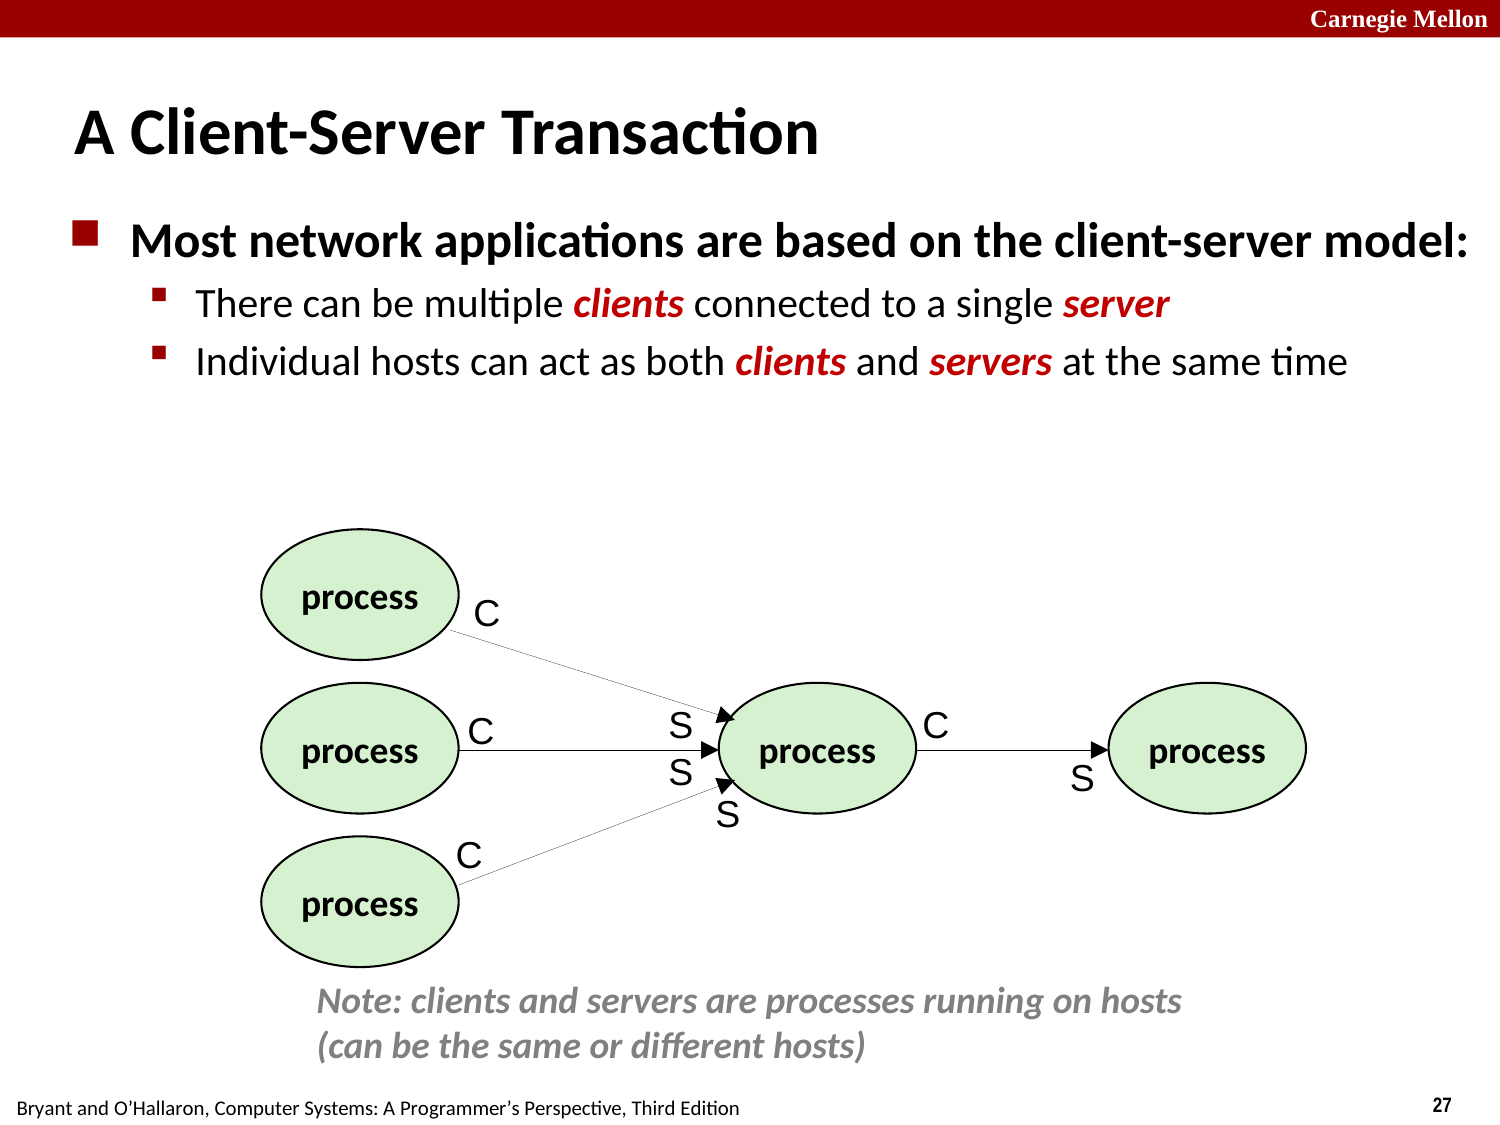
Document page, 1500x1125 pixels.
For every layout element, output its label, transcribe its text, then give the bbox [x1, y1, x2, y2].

text_box C [452, 703, 528, 760]
title A Client-Server Transaction [59, 80, 1234, 175]
text_box process [261, 529, 458, 661]
list Most network applications are based on the client-server model: There can be multiple clients connected to a single server Individual hosts can act as both clients and servers at the same time [58, 200, 1486, 538]
text_box process [729, 682, 916, 814]
text_box C [458, 585, 534, 642]
text_box process [261, 836, 459, 968]
text_box C [440, 827, 516, 884]
text_box S [700, 785, 776, 843]
text_box process [1108, 682, 1307, 814]
text_box S [653, 755, 729, 802]
text_box process [261, 682, 457, 814]
text_box C [907, 697, 983, 755]
text_box Note: clients and servers are processes running on hosts (can be the same or different hosts) [301, 968, 1207, 1074]
text_box S [1055, 750, 1131, 808]
text_box S [653, 697, 729, 755]
